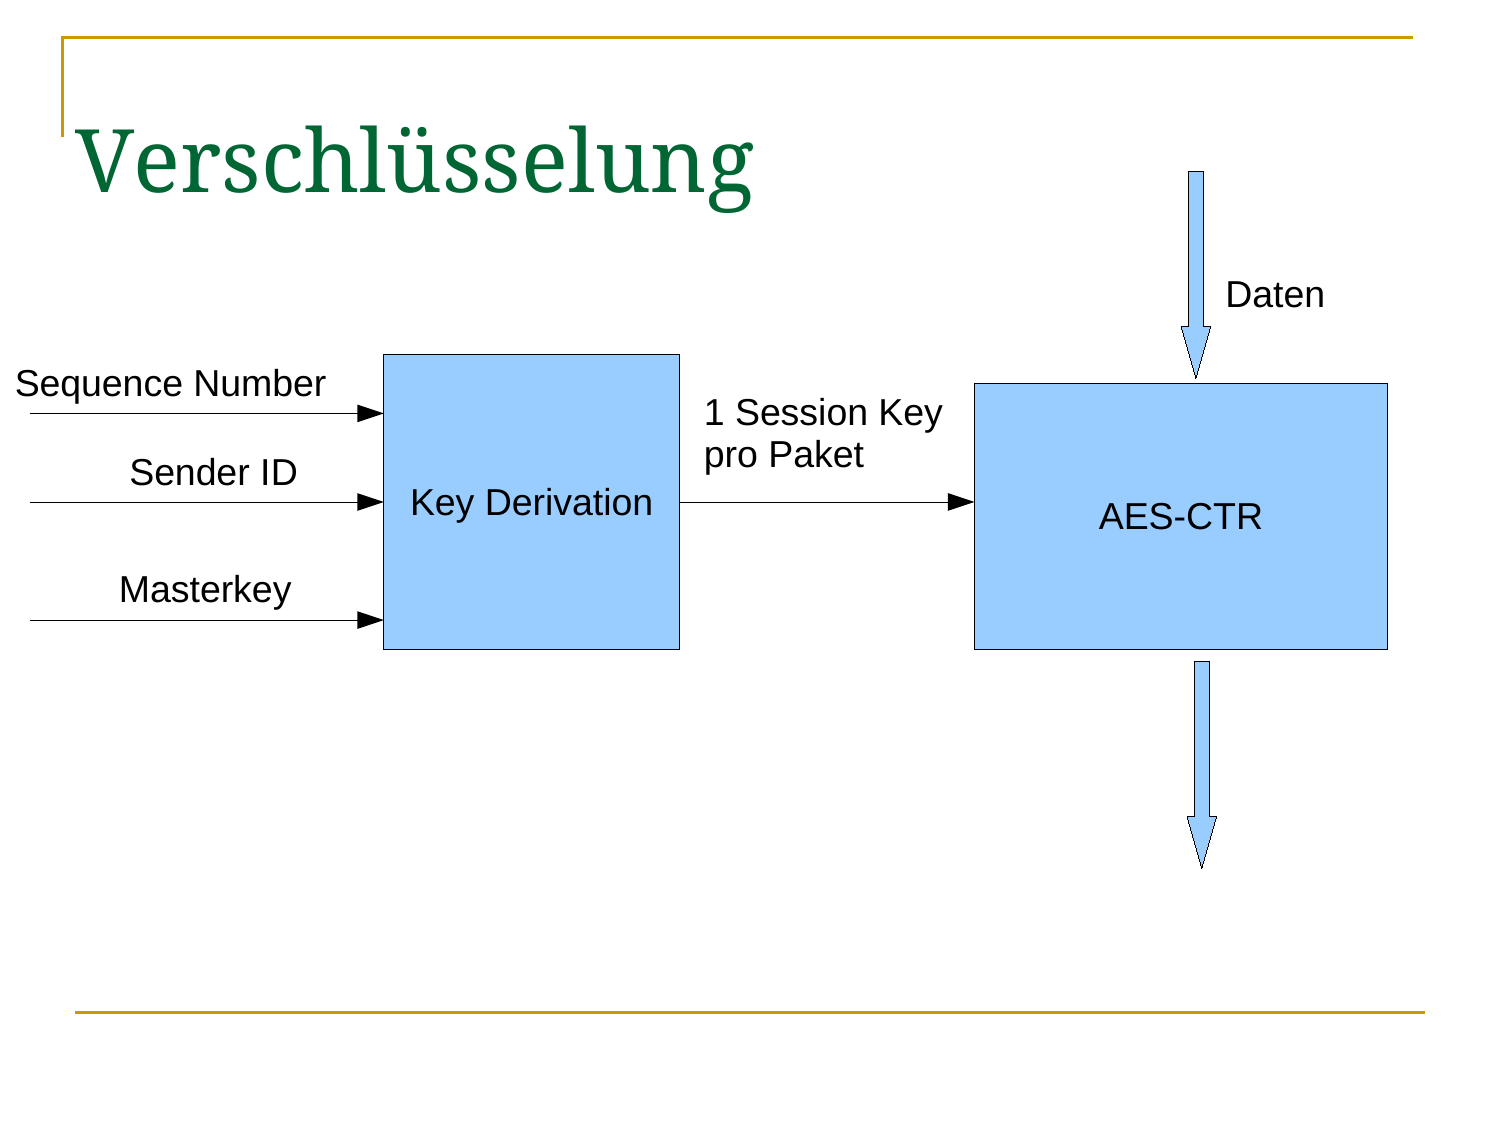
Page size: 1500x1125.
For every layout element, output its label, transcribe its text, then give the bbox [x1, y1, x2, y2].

title Verschlüsselung [75, 52, 1426, 264]
text_box Sequence Number [0, 355, 370, 414]
text_box Daten [1210, 265, 1352, 325]
text_box AES-CTR [974, 383, 1388, 650]
text_box [1181, 171, 1211, 379]
text_box Key Derivation [383, 354, 680, 650]
text_box [1187, 661, 1217, 869]
text_box Sender ID [114, 443, 325, 502]
text_box 1 Session Key pro Paket [689, 383, 974, 486]
text_box Masterkey [104, 561, 325, 620]
